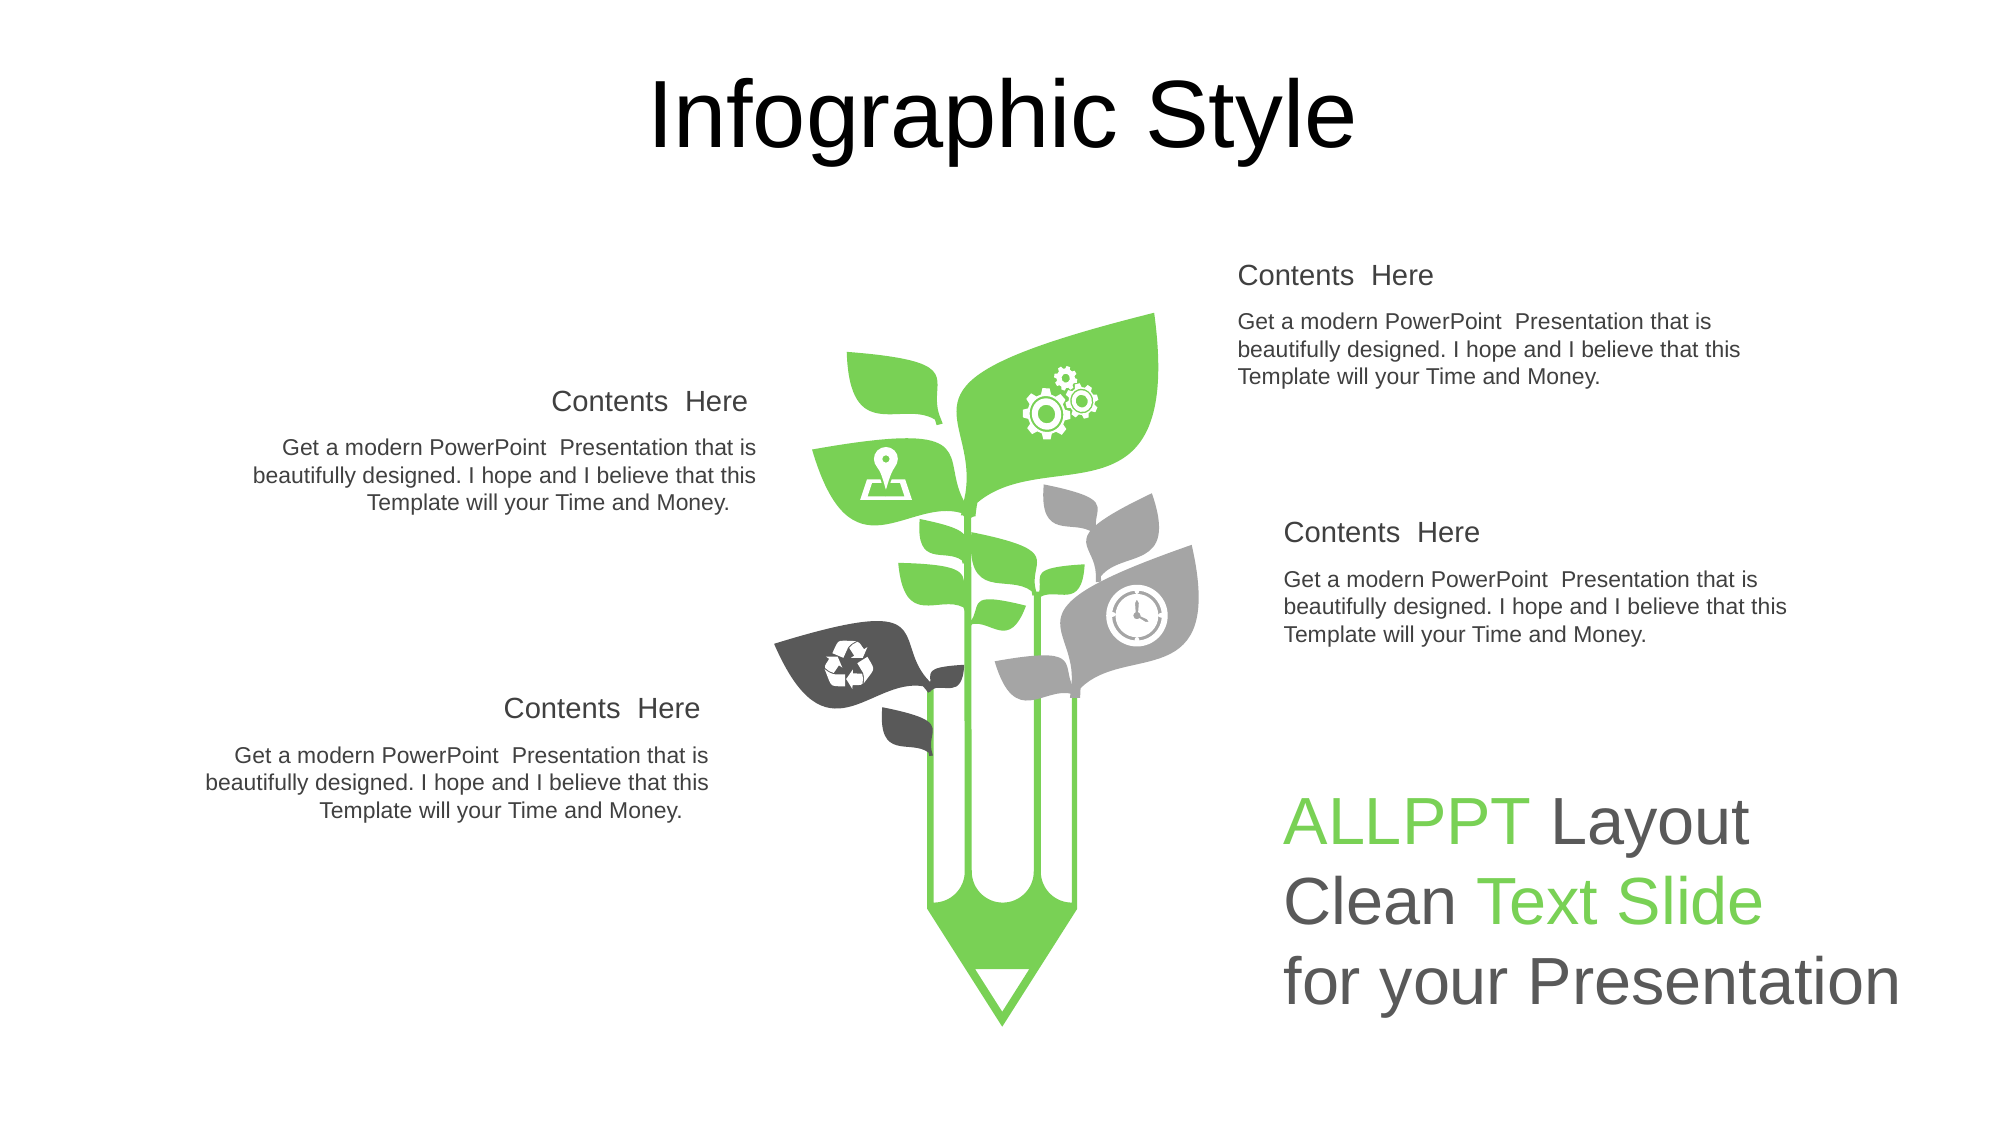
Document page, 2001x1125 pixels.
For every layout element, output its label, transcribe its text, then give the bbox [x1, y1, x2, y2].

text_box Get a modern PowerPoint Presentation that is beautifully designed. I hope and I believe that this Template will your Time and Money. [159, 425, 772, 523]
list Infographic Style [53, 55, 1952, 175]
text_box Contents Here [1268, 506, 1881, 557]
text_box ALLPPT Layout Clean Text Slide for your Presentation [1268, 770, 1952, 1026]
text_box Get a modern PowerPoint Presentation that is beautifully designed. I hope and I believe that this Template will your Time and Money. [1222, 299, 1835, 397]
text_box Contents Here [159, 375, 772, 425]
text_box Get a modern PowerPoint Presentation that is beautifully designed. I hope and I believe that this Template will your Time and Money. [112, 733, 724, 831]
text_box Get a modern PowerPoint Presentation that is beautifully designed. I hope and I believe that this Template will your Time and Money. [1268, 557, 1881, 655]
text_box Contents Here [1222, 248, 1835, 299]
text_box Contents Here [112, 682, 724, 733]
text_box [774, 312, 1199, 1027]
text_box [846, 351, 943, 426]
